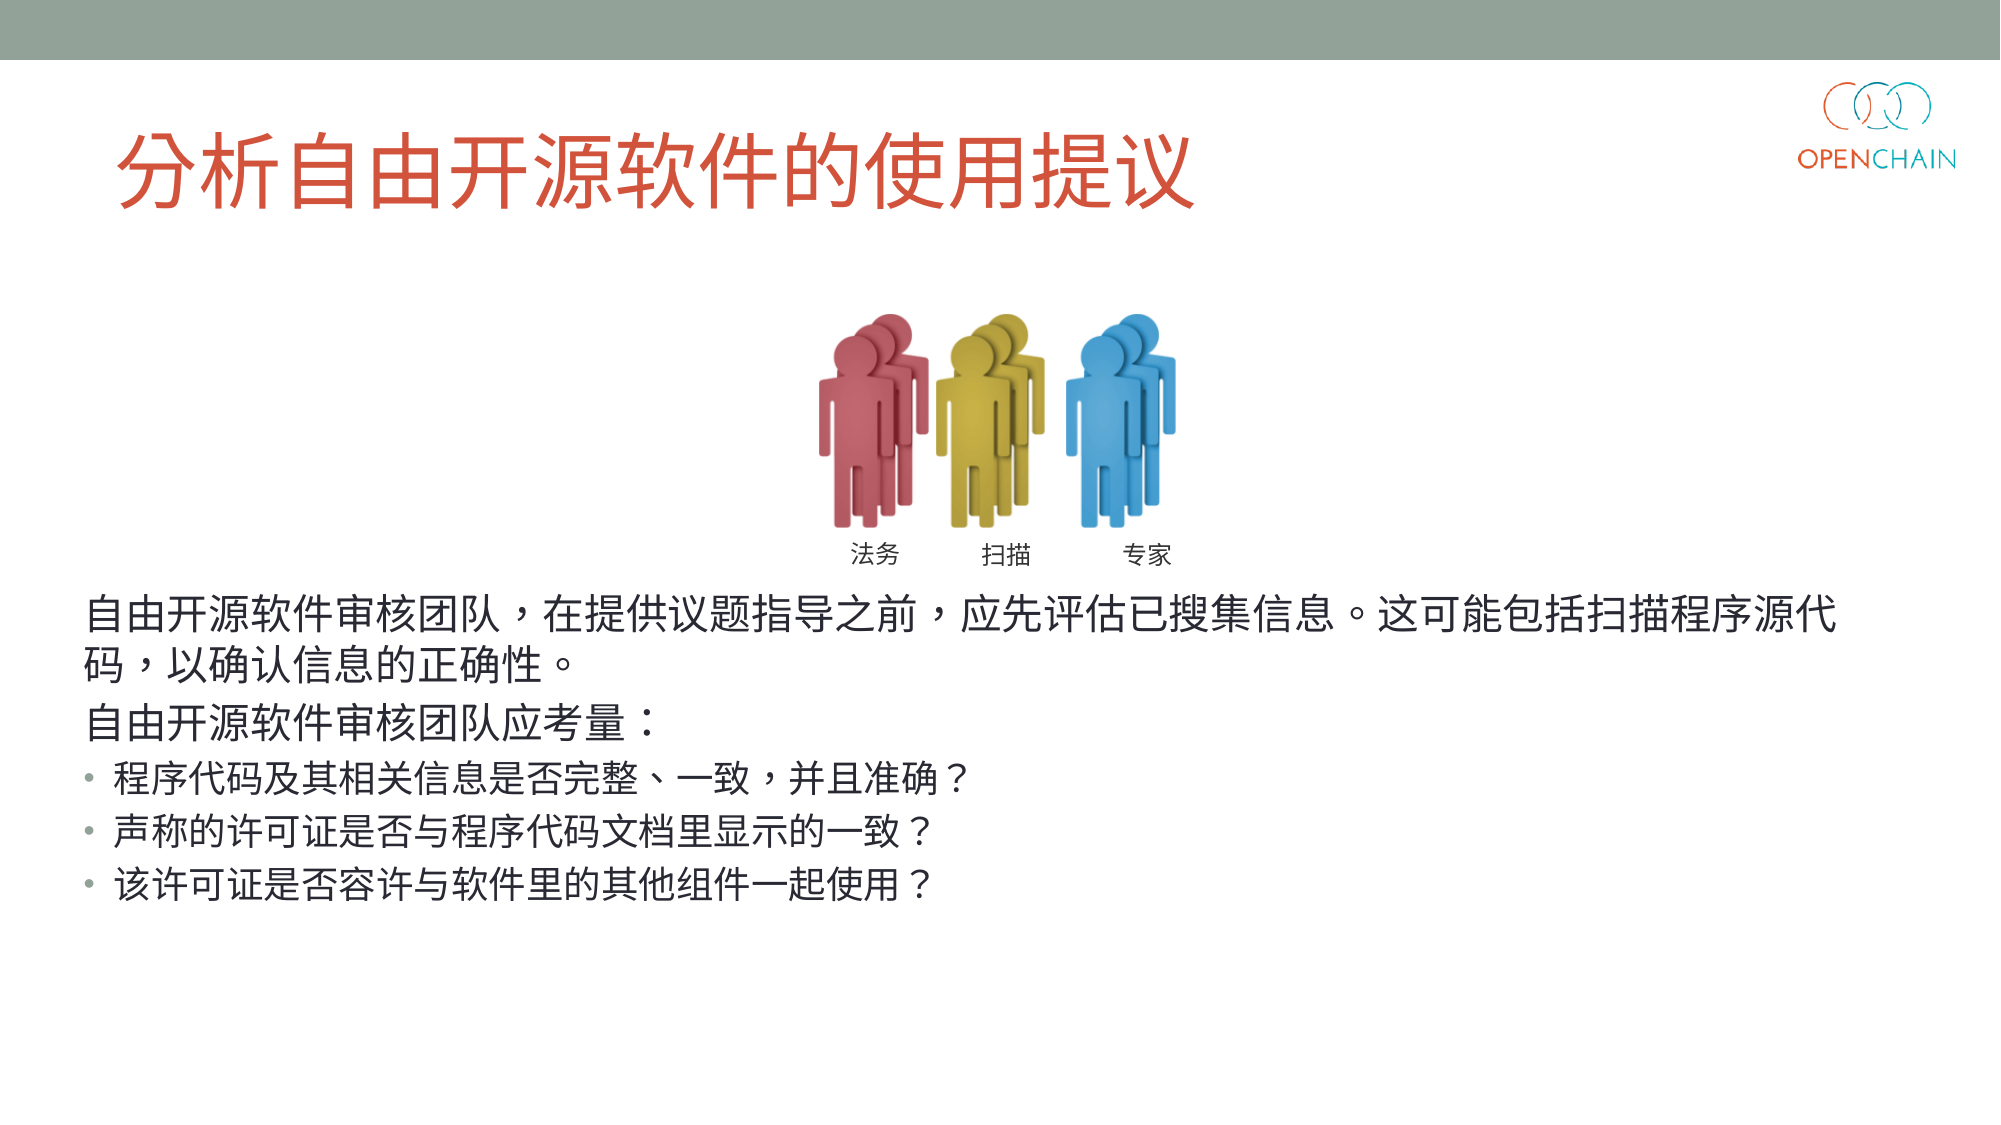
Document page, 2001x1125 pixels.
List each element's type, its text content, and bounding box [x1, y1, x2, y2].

picture [1066, 314, 1176, 528]
picture [1798, 82, 1955, 169]
picture [936, 314, 1045, 528]
text_box 法务 [823, 531, 912, 577]
text_box 扫描 [912, 531, 1035, 578]
title 分析自由开源软件的使用提议 [99, 87, 1900, 250]
list 自由开源软件审核团队，在提供议题指导之前，应先评估已搜集信息。这可能包括扫描程序源代码，以确认信息的正确性。 自由开源软件审核团队应考量： 程序代码及其相关信息是否完整、一致，并且准确？ 声称的许可证是否与程序代码文档里显示的一致？ 该许可证是否容许与软件里的其他组件一起使用？ [68, 580, 1919, 1066]
text_box 专家 [1035, 531, 1188, 578]
picture [819, 314, 929, 528]
